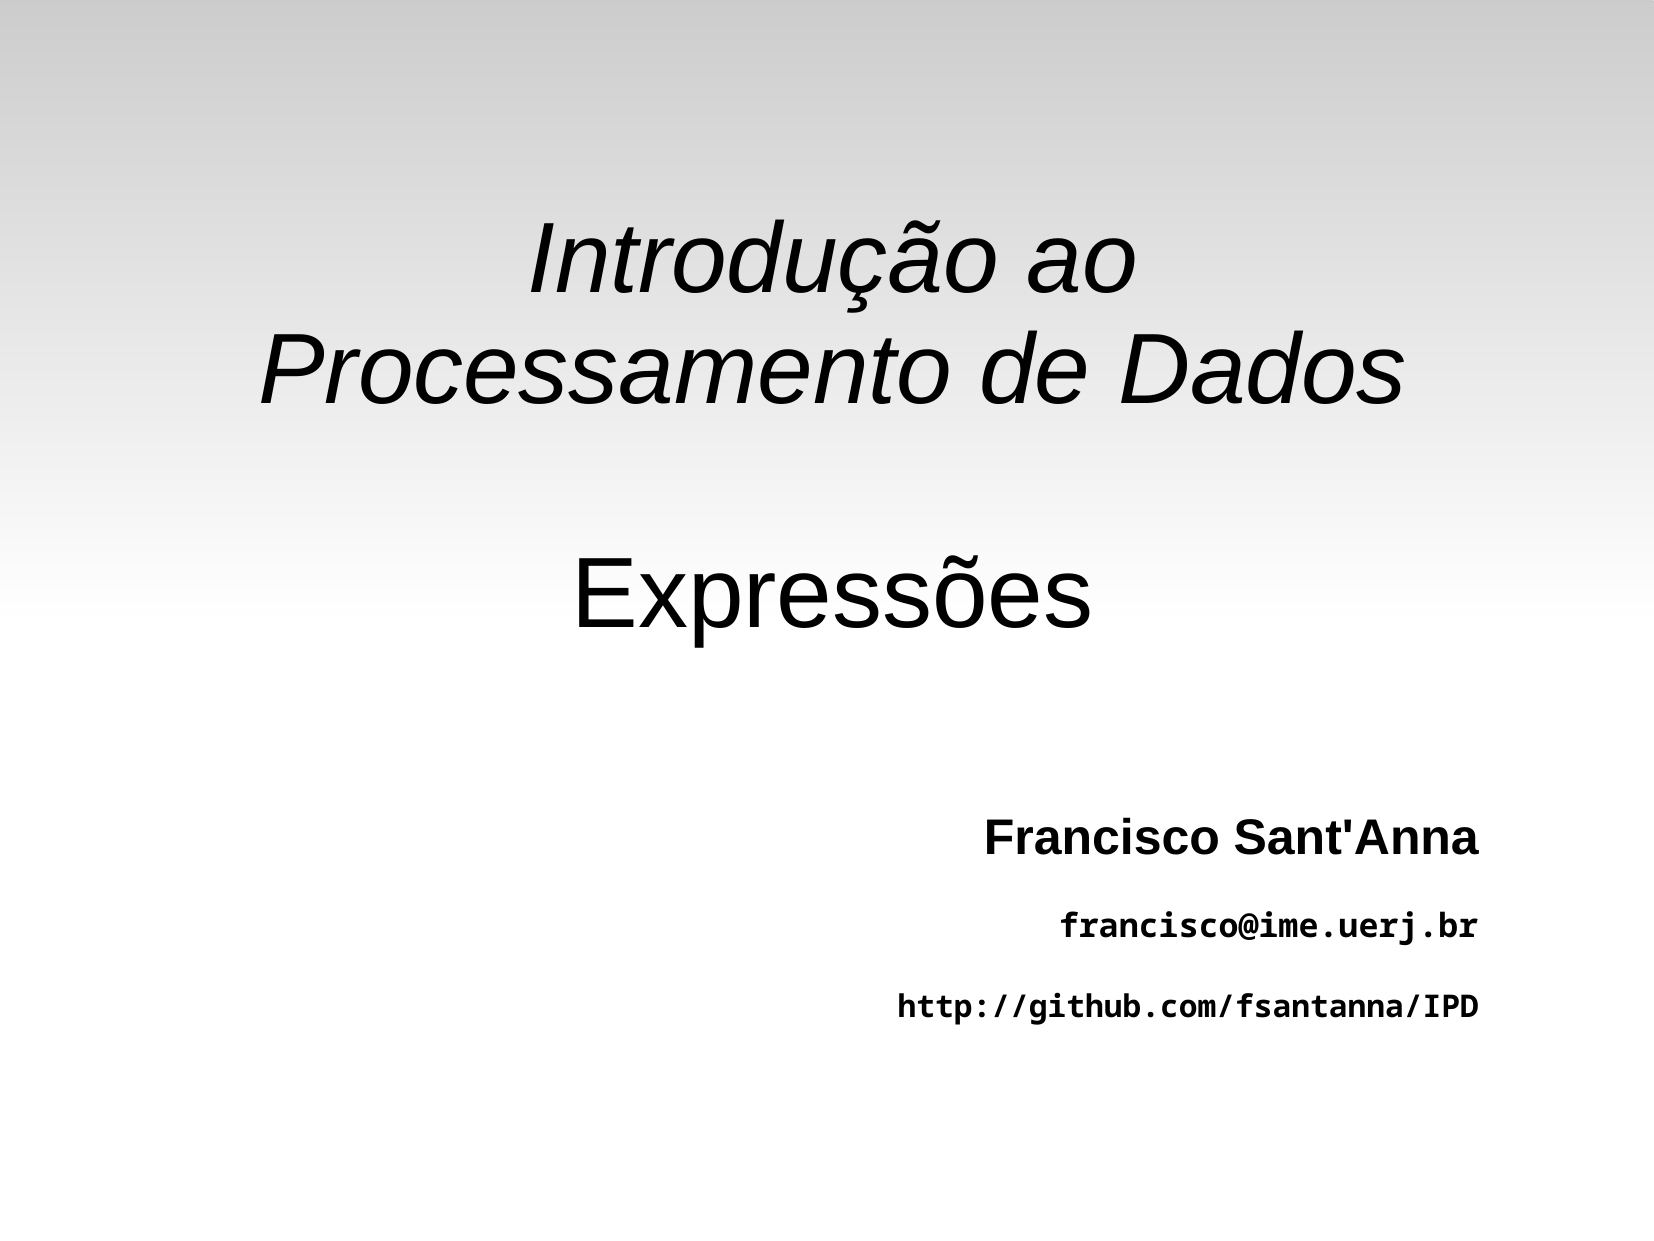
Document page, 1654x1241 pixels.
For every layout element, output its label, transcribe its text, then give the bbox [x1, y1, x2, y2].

subtitle Introdução ao Processamento de Dados Expressões [88, 201, 1577, 649]
text_box Francisco Sant'Anna francisco@ime.uerj.br http://github.com/fsantanna/IPD [882, 801, 1494, 1034]
